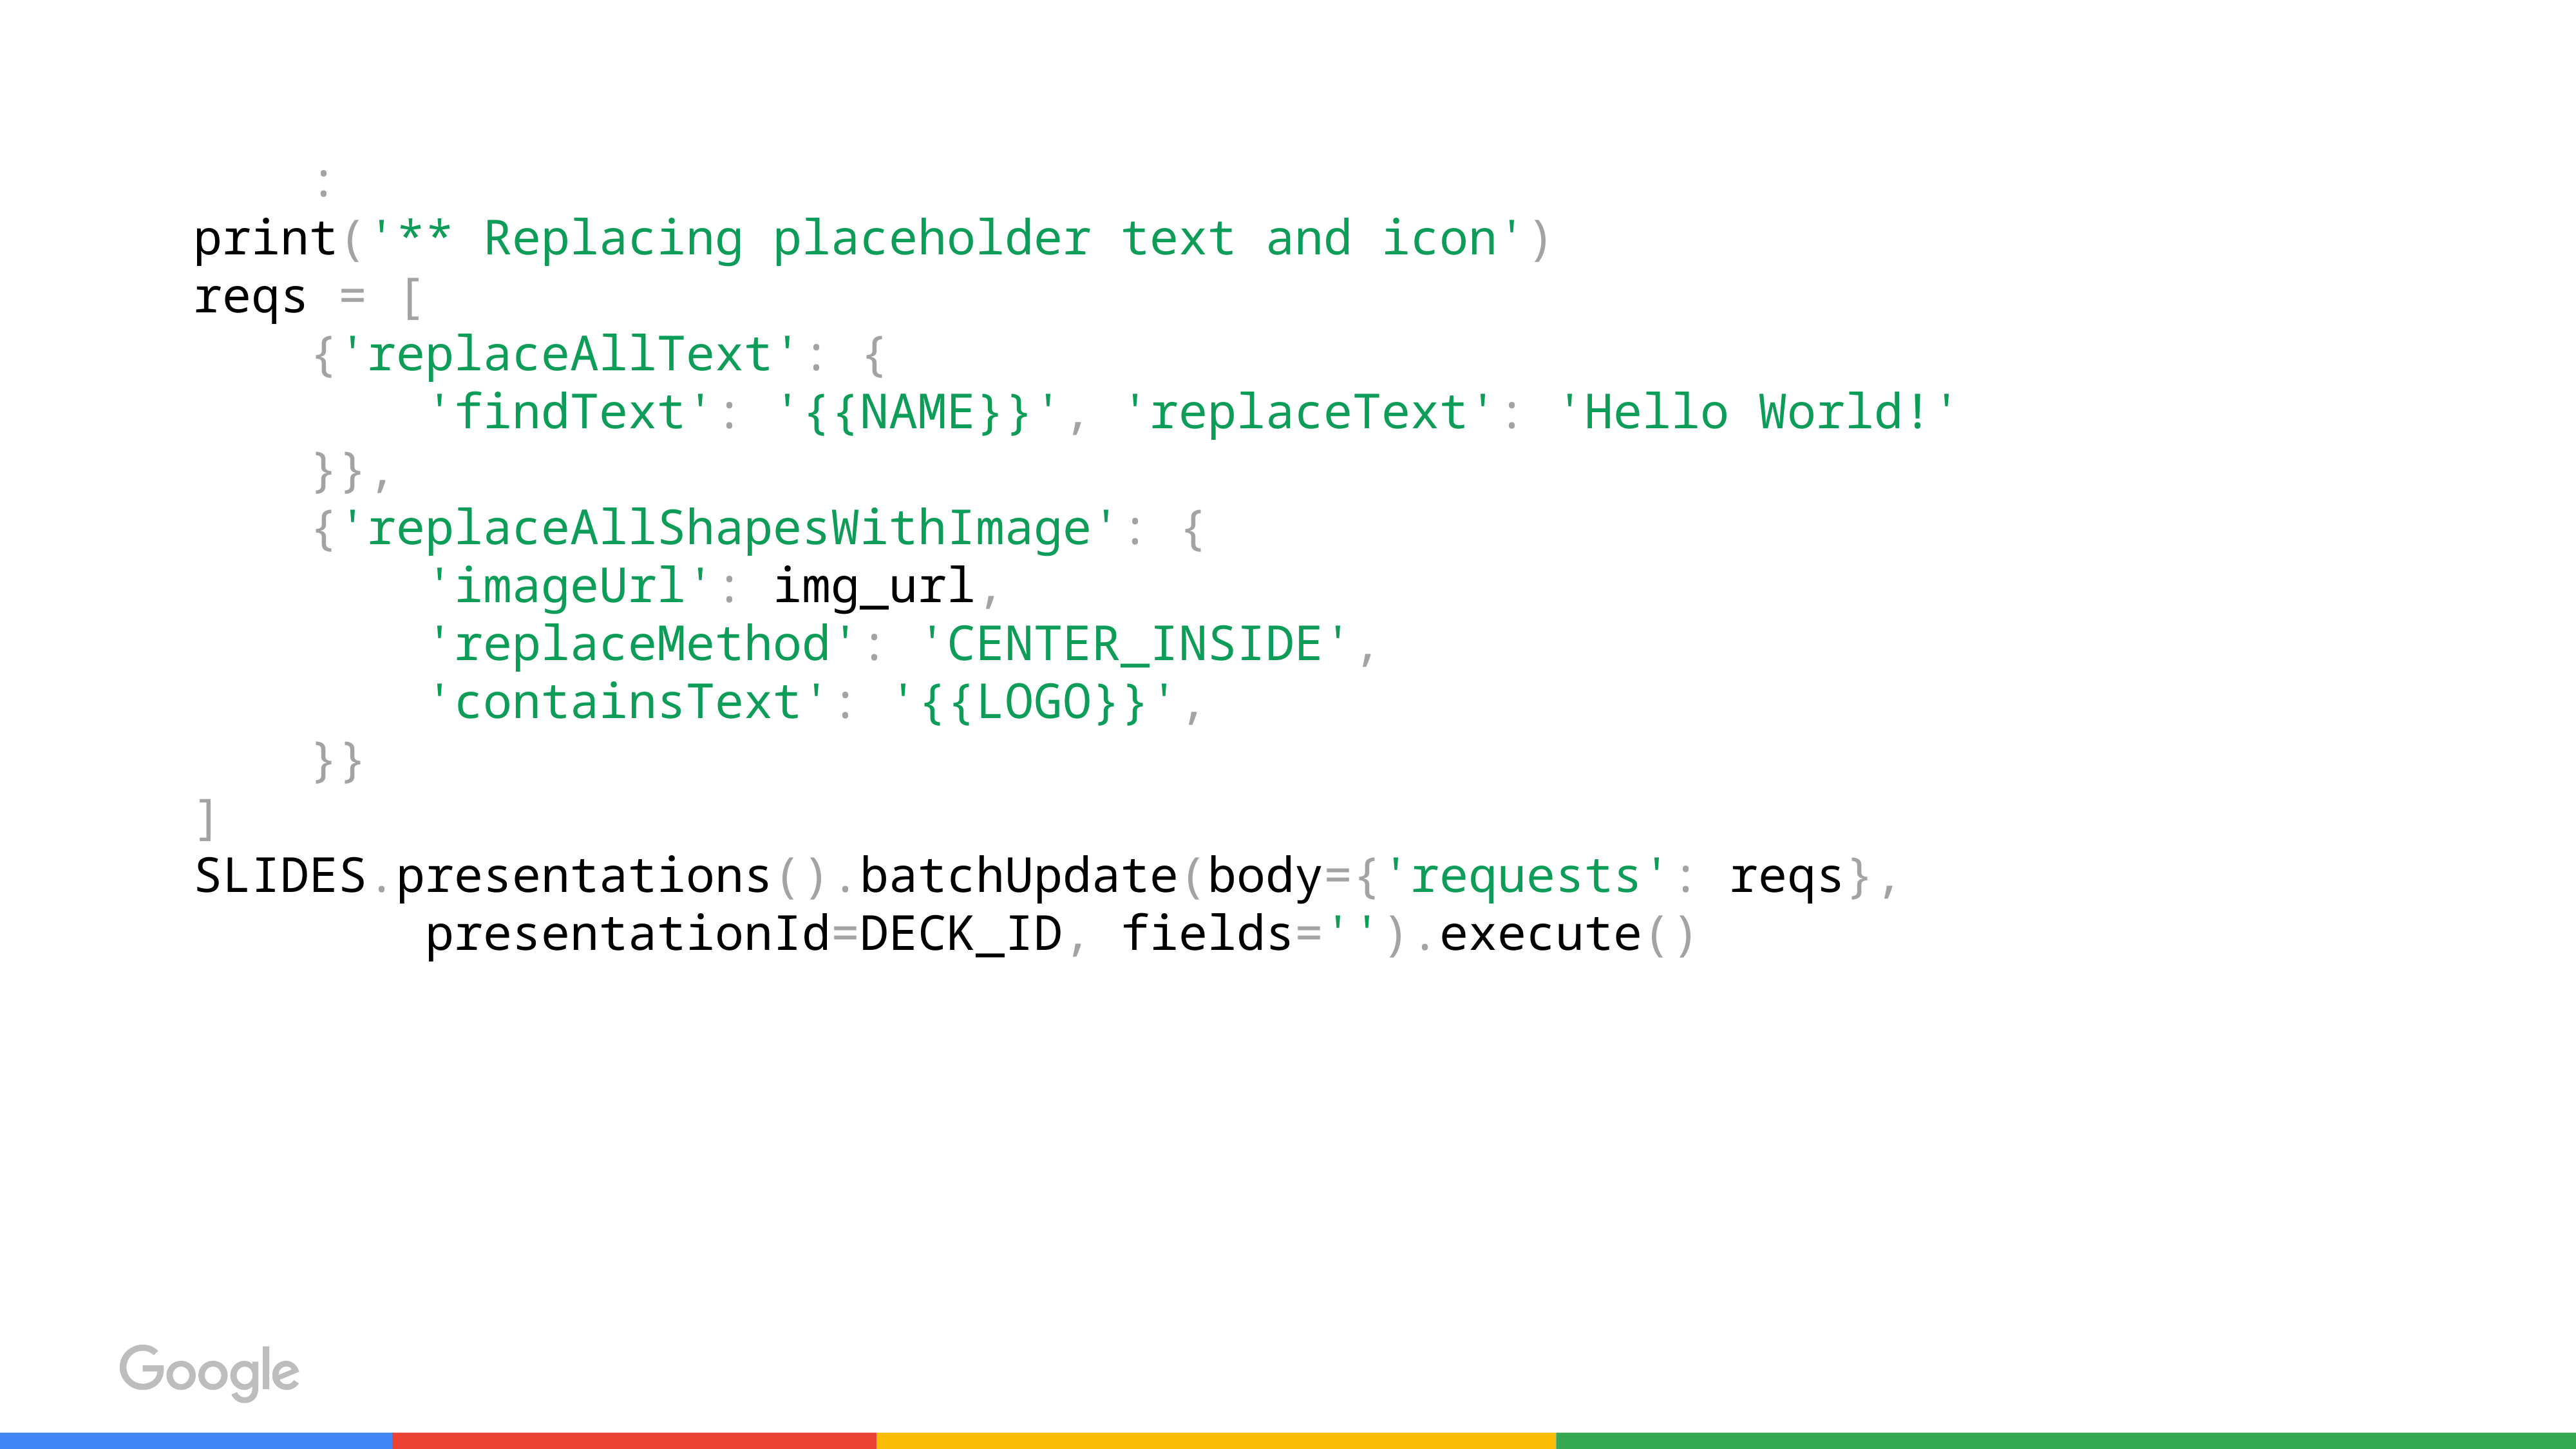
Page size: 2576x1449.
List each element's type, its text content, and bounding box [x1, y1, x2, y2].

text_box : print('** Replacing placeholder text and icon') reqs = [ {'replaceAllText': { 'findText': '{{NAME}}', 'replaceText': 'Hello World!' }}, {'replaceAllShapesWithImage': { 'imageUrl': img_url, 'replaceMethod': 'CENTER_INSIDE', 'containsText': '{{LOGO}}', }} ] SLIDES.presentations().batchUpdate(body={'requests': reqs}, presentationId=DECK_ID, fields='').execute() [188, 144, 2057, 1198]
